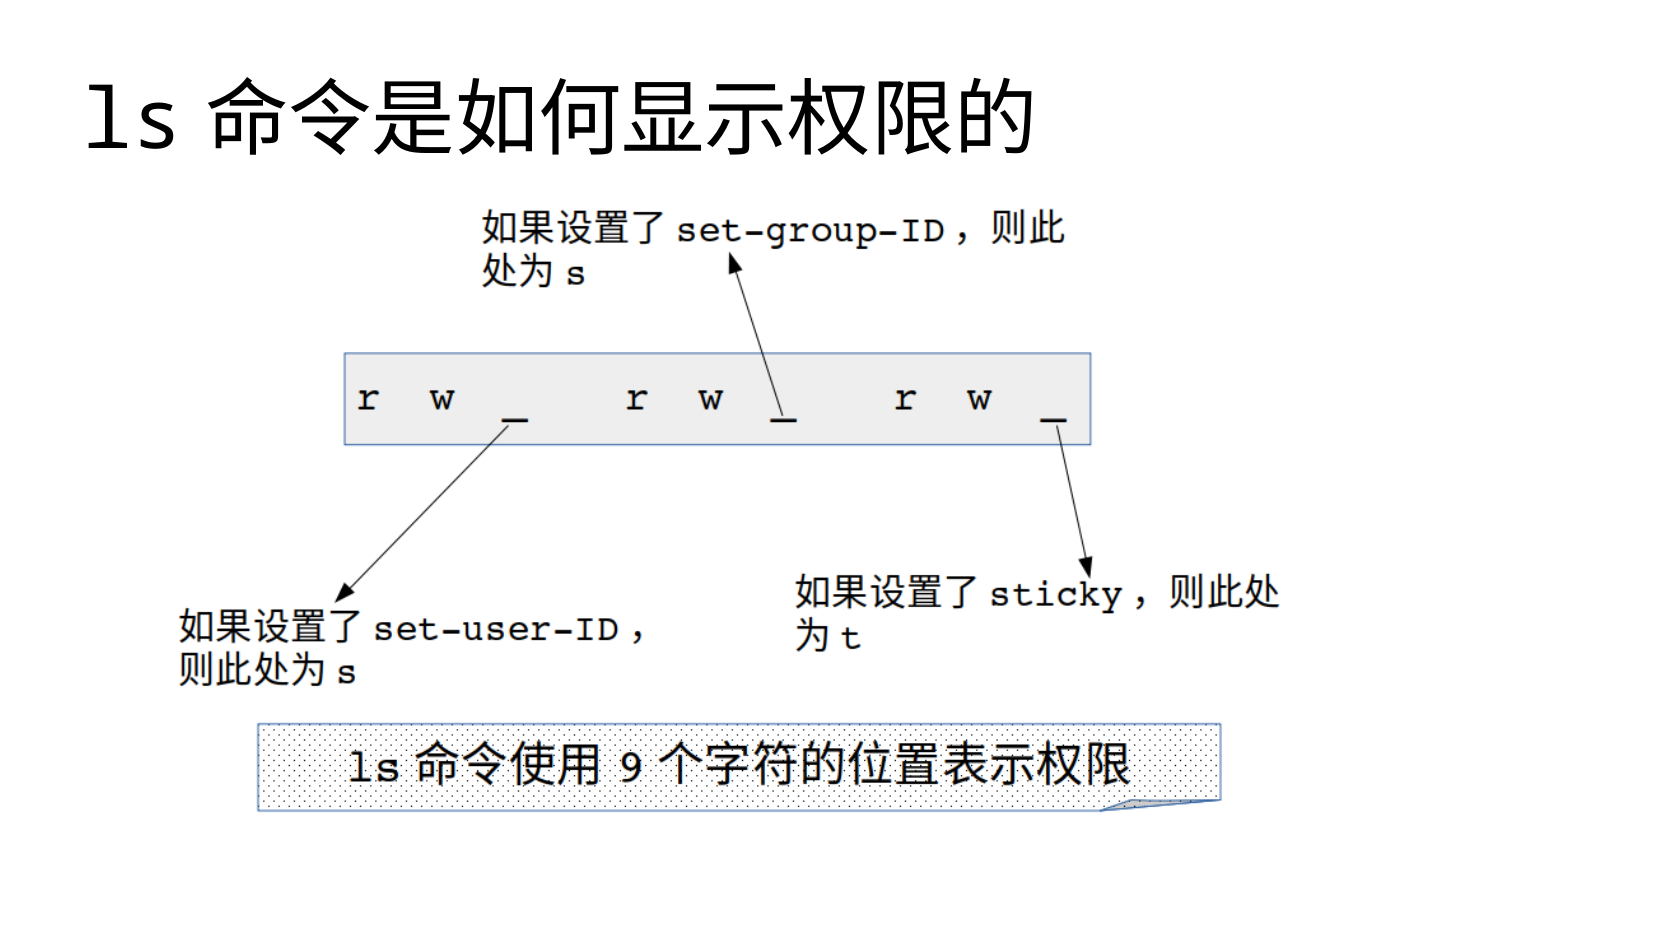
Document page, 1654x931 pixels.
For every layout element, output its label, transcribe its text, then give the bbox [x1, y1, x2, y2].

title ls命令是如何显示权限的 [82, 37, 1571, 189]
picture [94, 165, 1441, 923]
